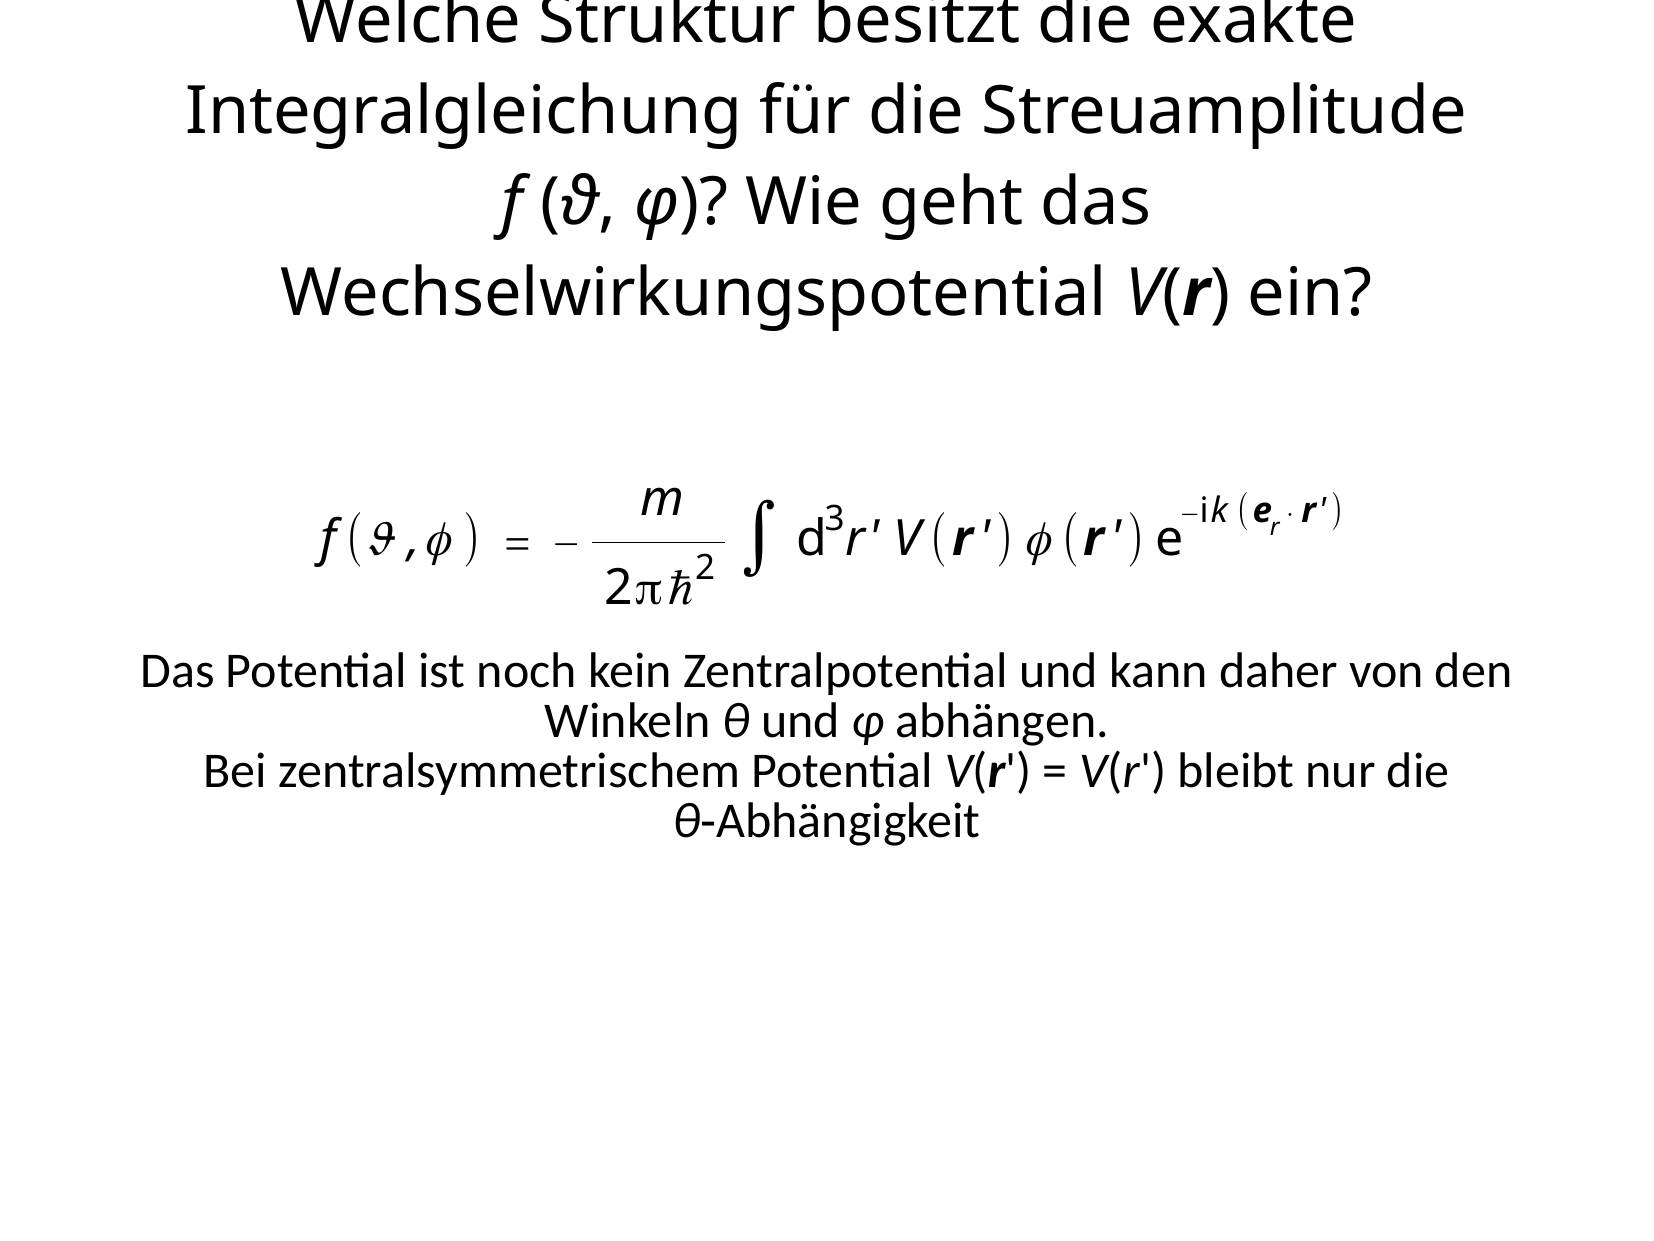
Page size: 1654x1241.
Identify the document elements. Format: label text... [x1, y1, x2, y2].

chart [304, 468, 1350, 619]
subtitle Das Potential ist noch kein Zentralpotential und kann daher von den Winkeln θ und φ abhängen. Bei zentralsymmetrischem Potential V(r') = V(r') bleibt nur die θ‑Abhängigkeit [82, 290, 1571, 1010]
title Welche Struktur besitzt die exakte Integralgleichung für die Streuamplitude f (ϑ, φ)? Wie geht das Wechselwirkungspotential V(r) ein? [82, 19, 1571, 287]
